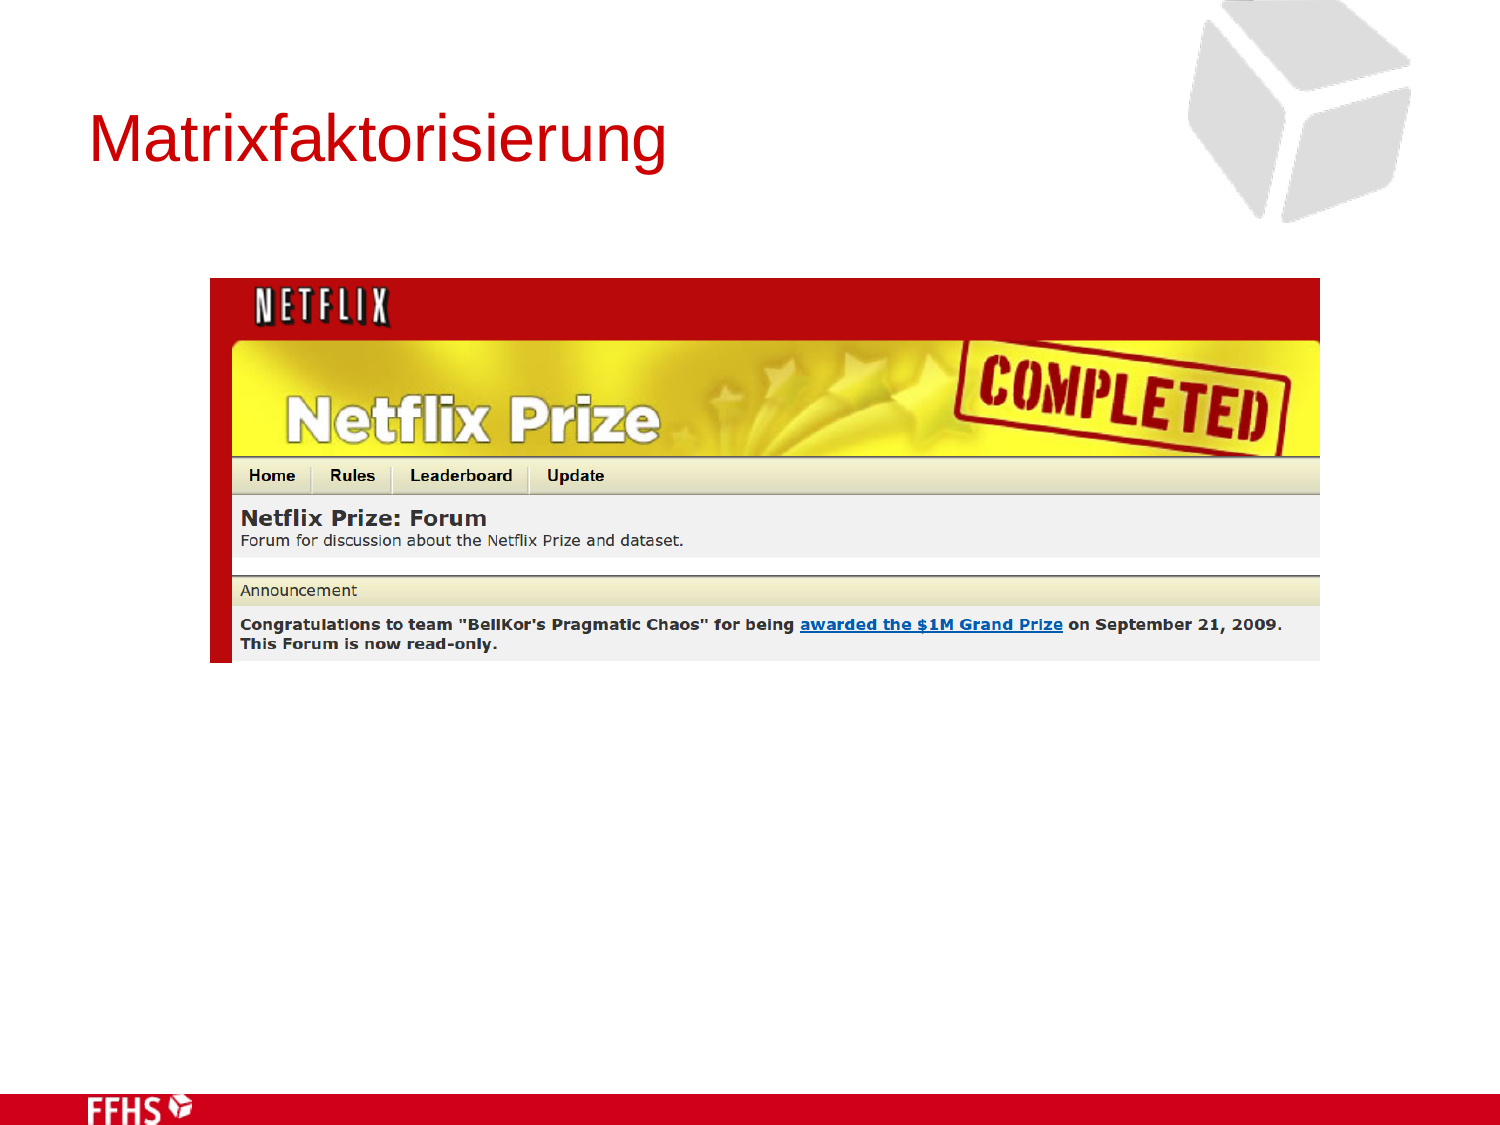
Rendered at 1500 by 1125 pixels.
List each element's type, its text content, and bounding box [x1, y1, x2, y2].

title Matrixfaktorisierung [88, 56, 1176, 220]
picture [210, 278, 1320, 663]
picture [0, 1094, 1500, 1125]
picture [1188, 0, 1411, 223]
